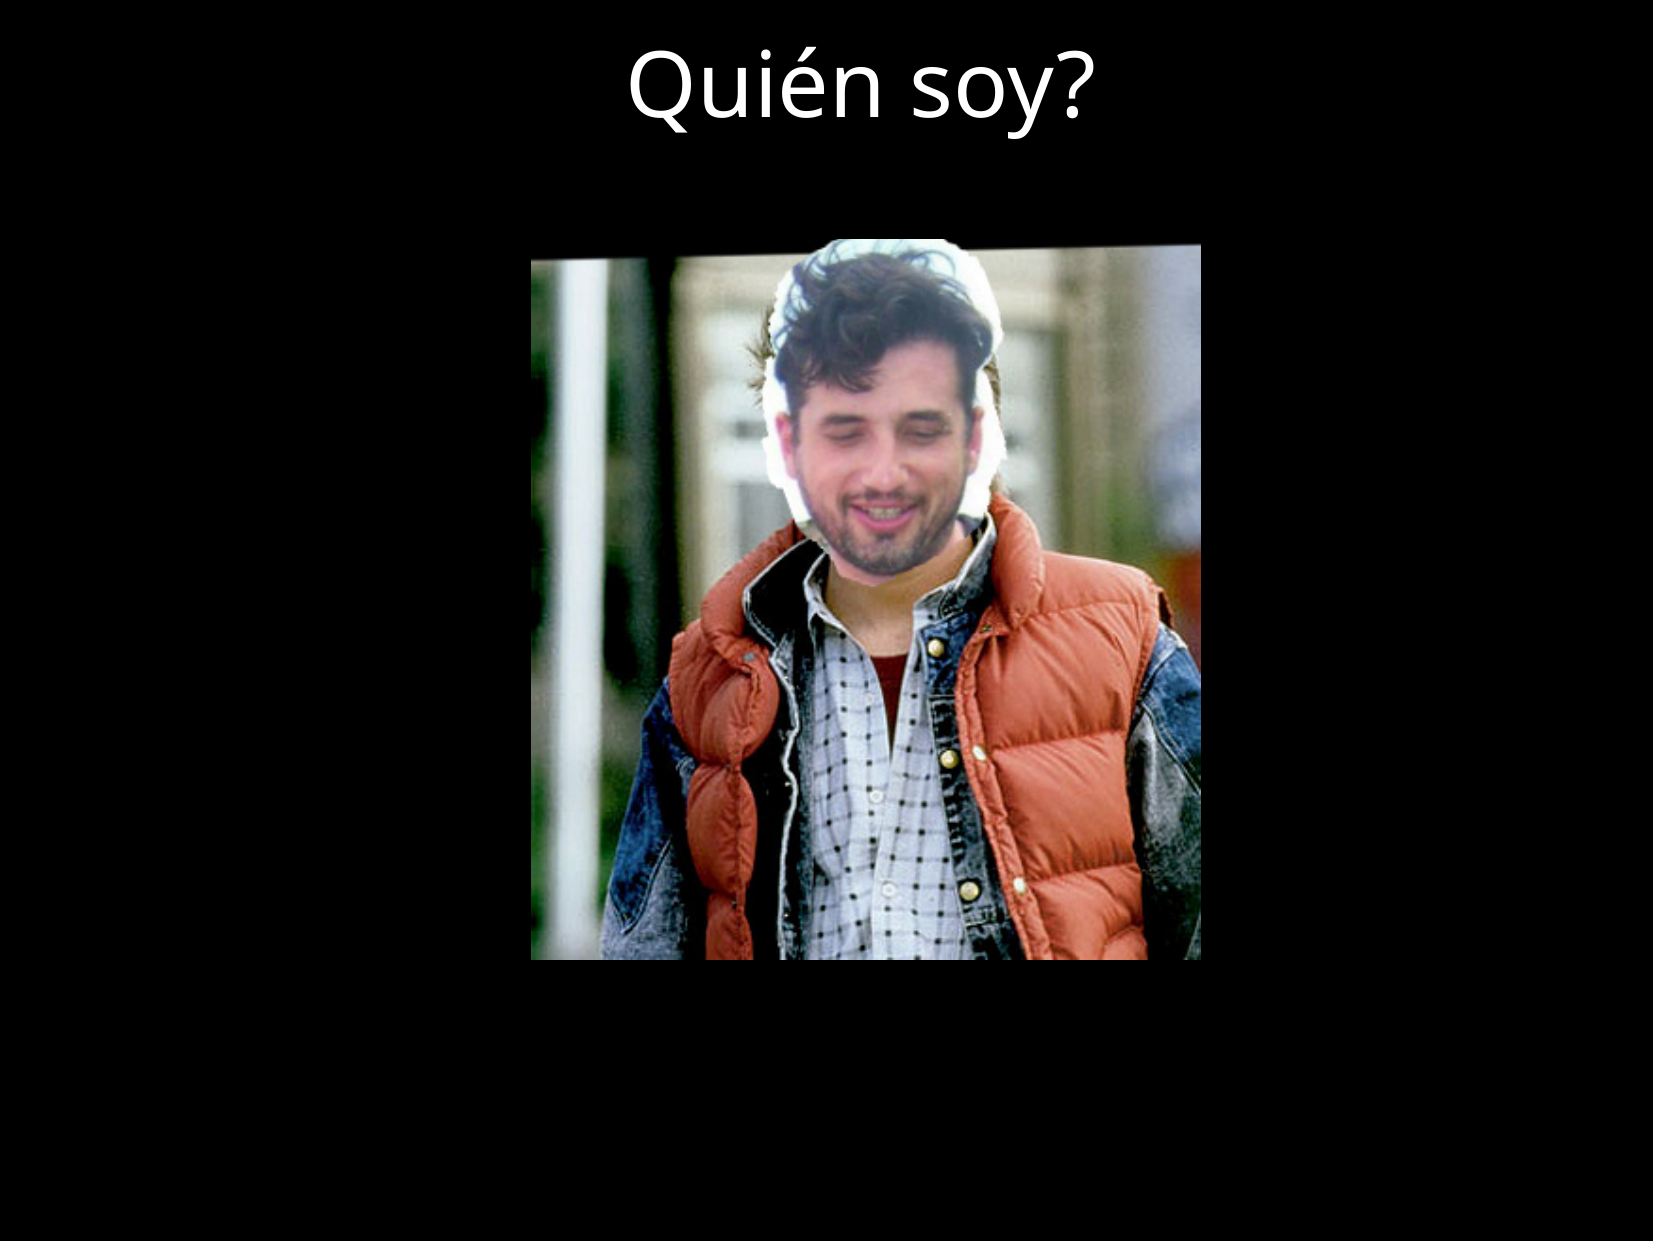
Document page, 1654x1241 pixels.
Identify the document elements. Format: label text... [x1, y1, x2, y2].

title Quién soy? [117, 0, 1606, 186]
picture [531, 239, 1201, 961]
